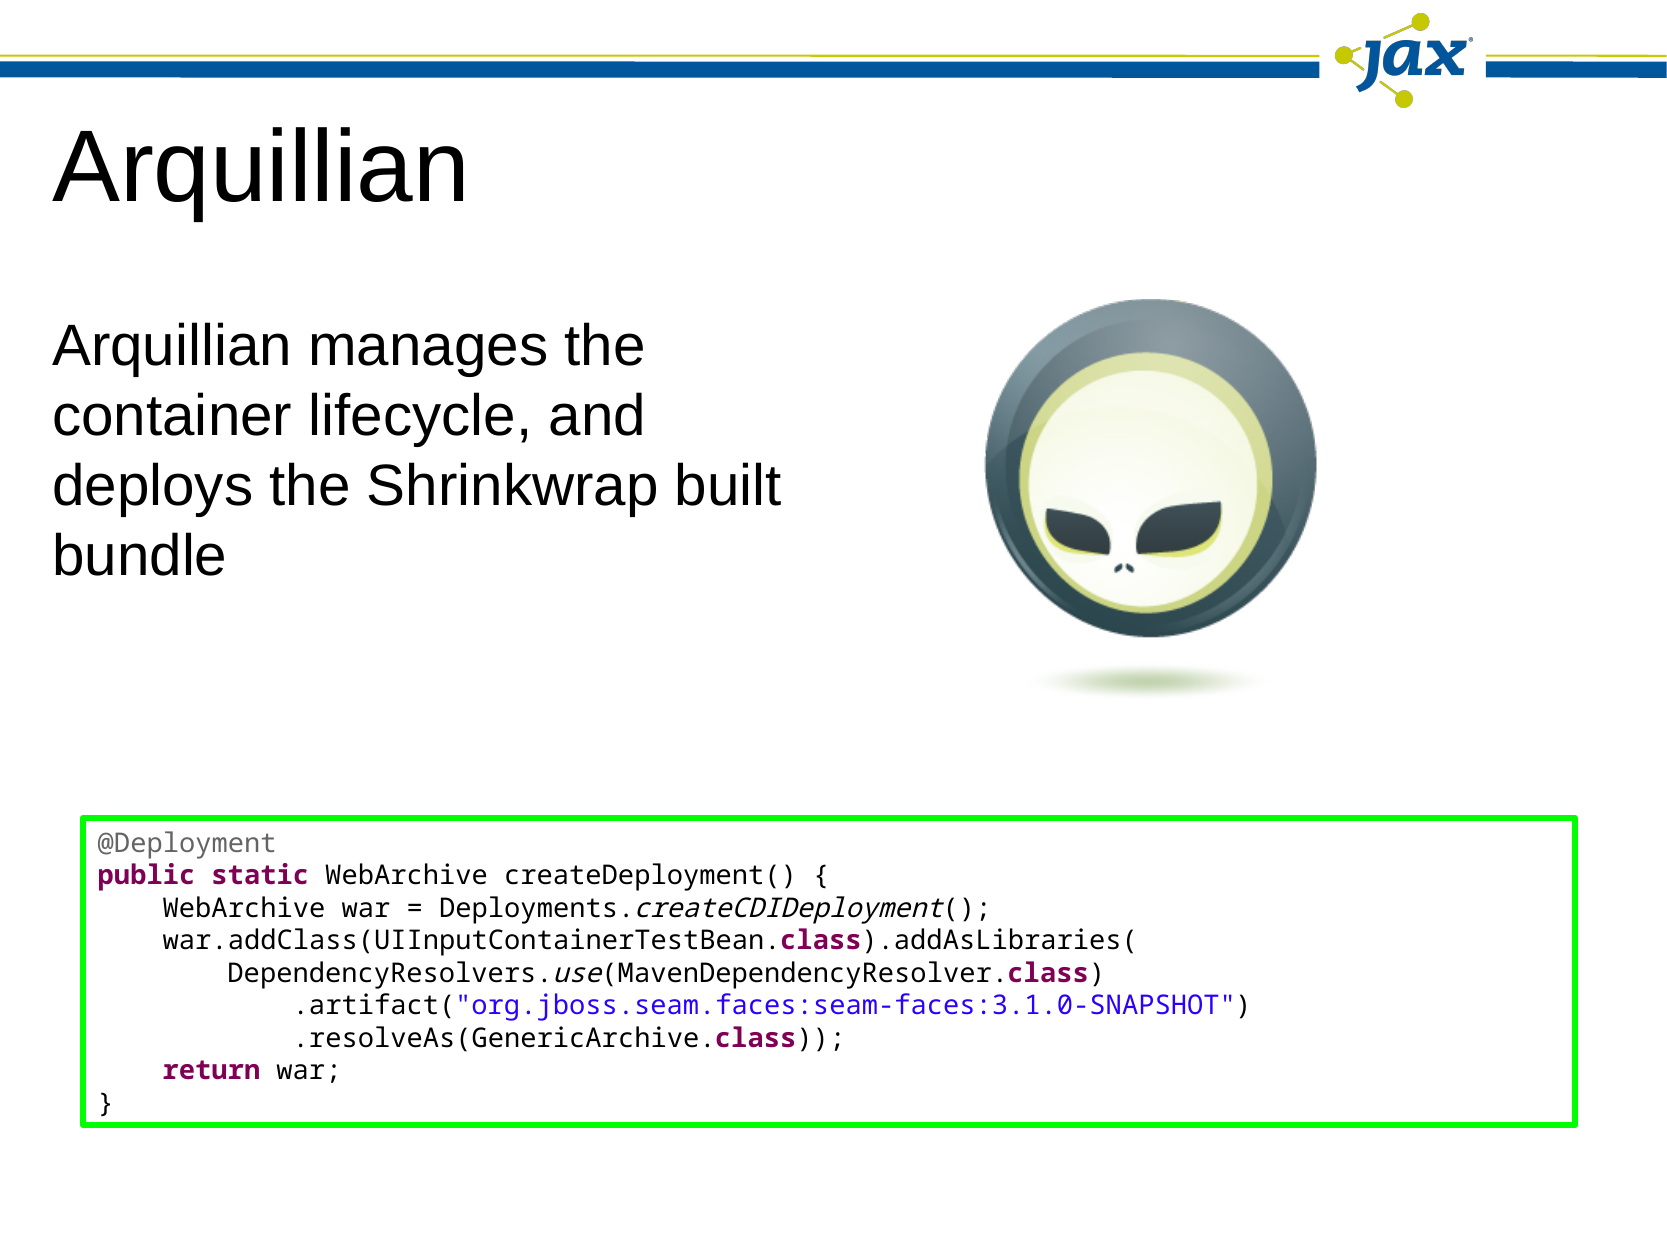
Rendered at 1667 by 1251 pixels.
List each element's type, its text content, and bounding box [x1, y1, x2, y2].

text_box @Deployment public static WebArchive createDeployment() { WebArchive war = Deployments.createCDIDeployment(); war.addClass(UIInputContainerTestBean.class).addAsLibraries( DependencyResolvers.use(MavenDependencyResolver.class) .artifact("org.jboss.seam.faces:seam-faces:3.1.0-SNAPSHOT") .resolveAs(GenericArchive.class)); return war; } [82, 817, 1576, 1126]
list Arquillian manages the container lifecycle, and deploys the Shrinkwrap built bundle [37, 300, 826, 788]
picture [950, 299, 1351, 700]
picture [1335, 13, 1473, 91]
title Arquillian [37, 91, 1651, 230]
